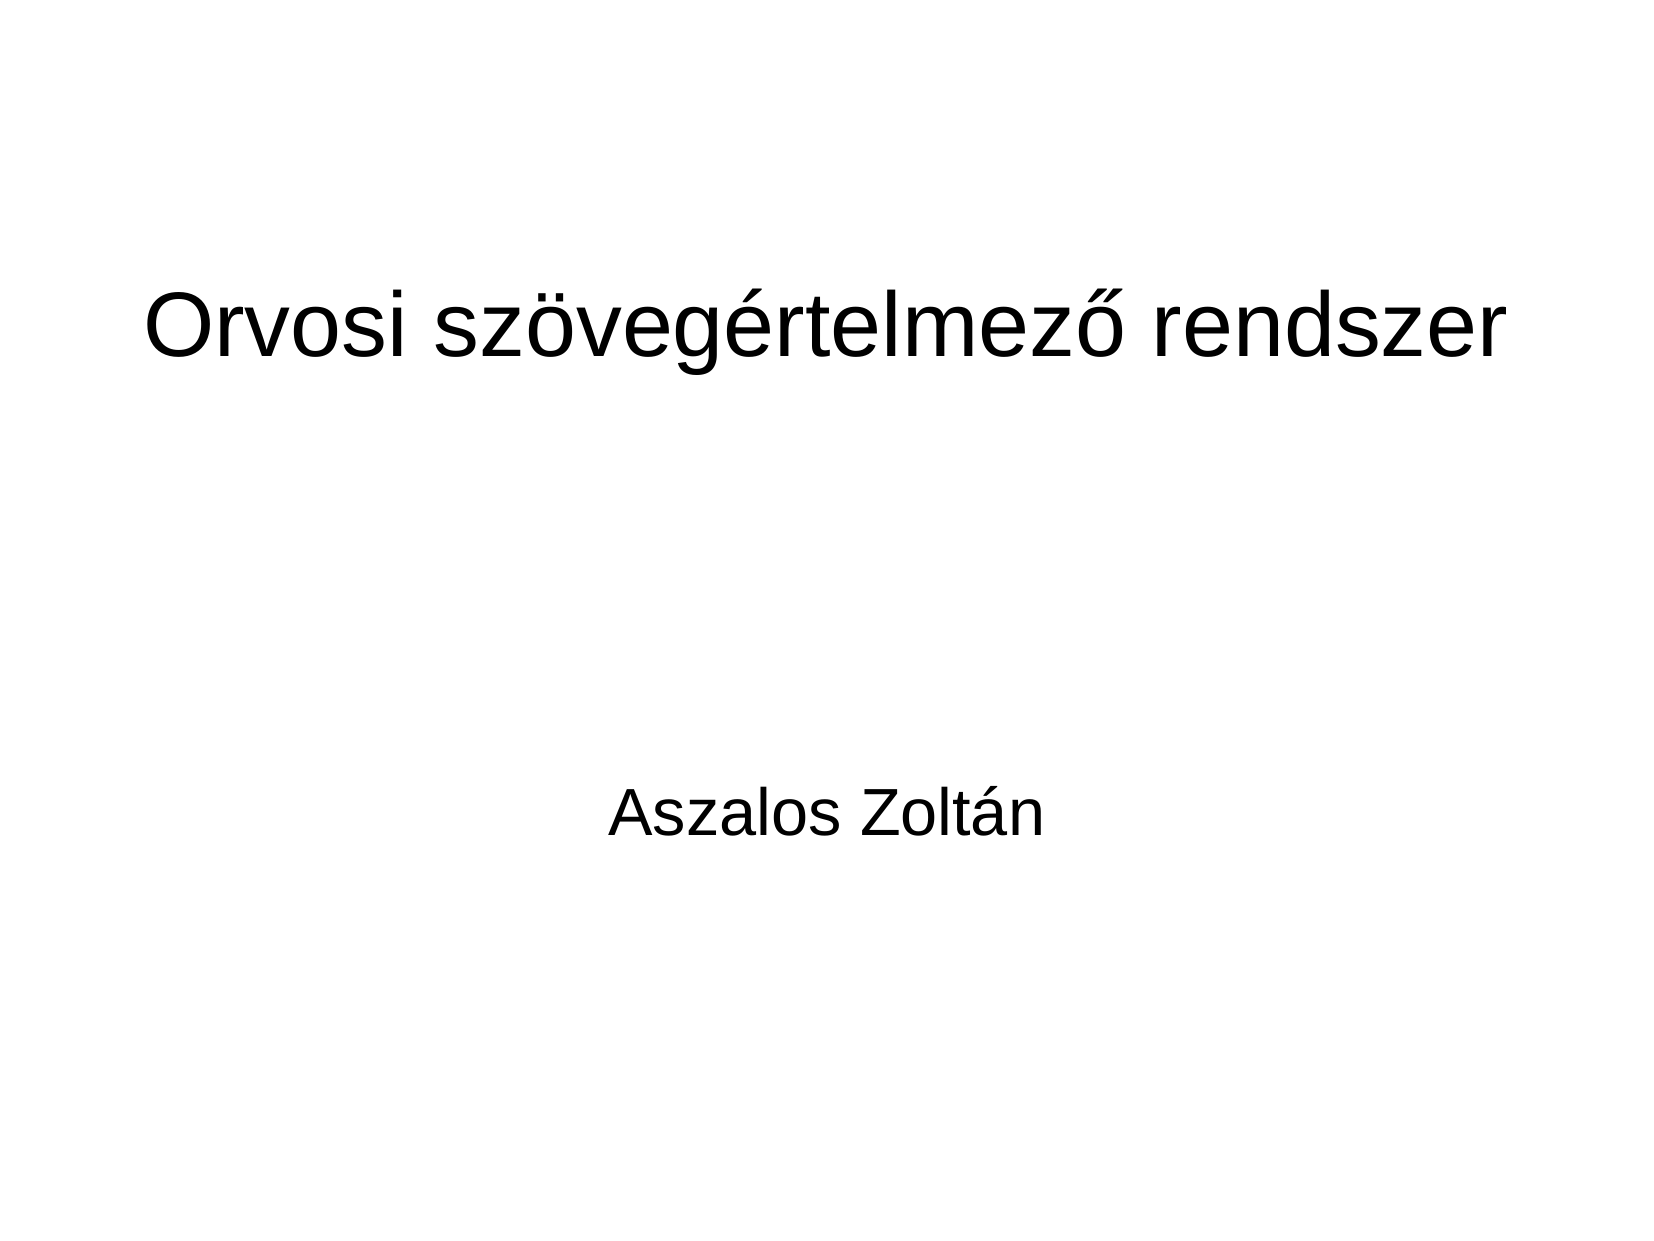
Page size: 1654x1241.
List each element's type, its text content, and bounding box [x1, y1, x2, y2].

title Orvosi szövegértelmező rendszer [82, 49, 1571, 601]
subtitle Aszalos Zoltán [82, 615, 1571, 1010]
